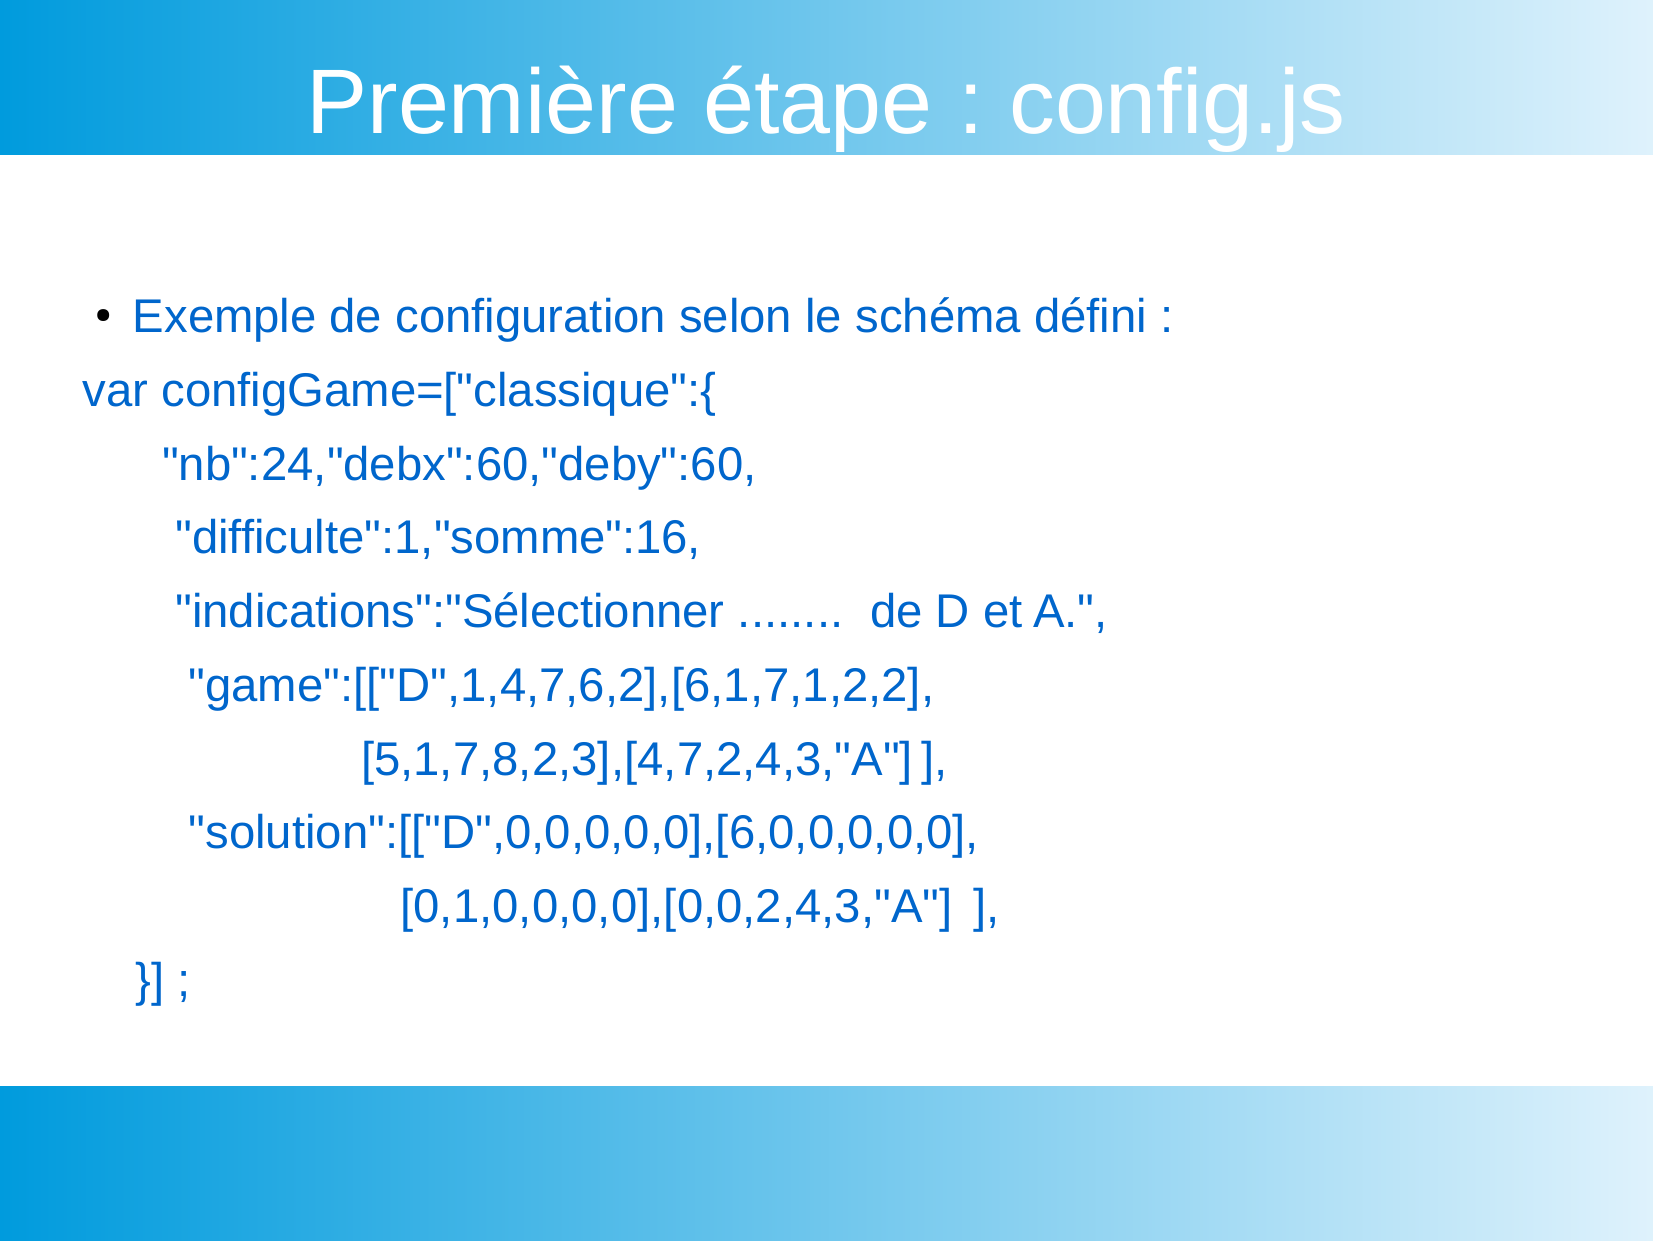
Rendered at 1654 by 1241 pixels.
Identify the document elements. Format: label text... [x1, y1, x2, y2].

title Première étape : config.js [82, 49, 1571, 155]
list Exemple de configuration selon le schéma défini : var configGame=["classique":{ "nb":24,"debx":60,"deby":60, "difficulte":1,"somme":16, "indications":"Sélectionner ........ de D et A.", "game":[["D",1,4,7,6,2],[6,1,7,1,2,2], [5,1,7,8,2,3],[4,7,2,4,3,"A"] ], "solution":[["D",0,0,0,0,0],[6,0,0,0,0,0], [0,1,0,0,0,0],[0,0,2,4,3,"A"] ], }] ; [82, 290, 1571, 1010]
